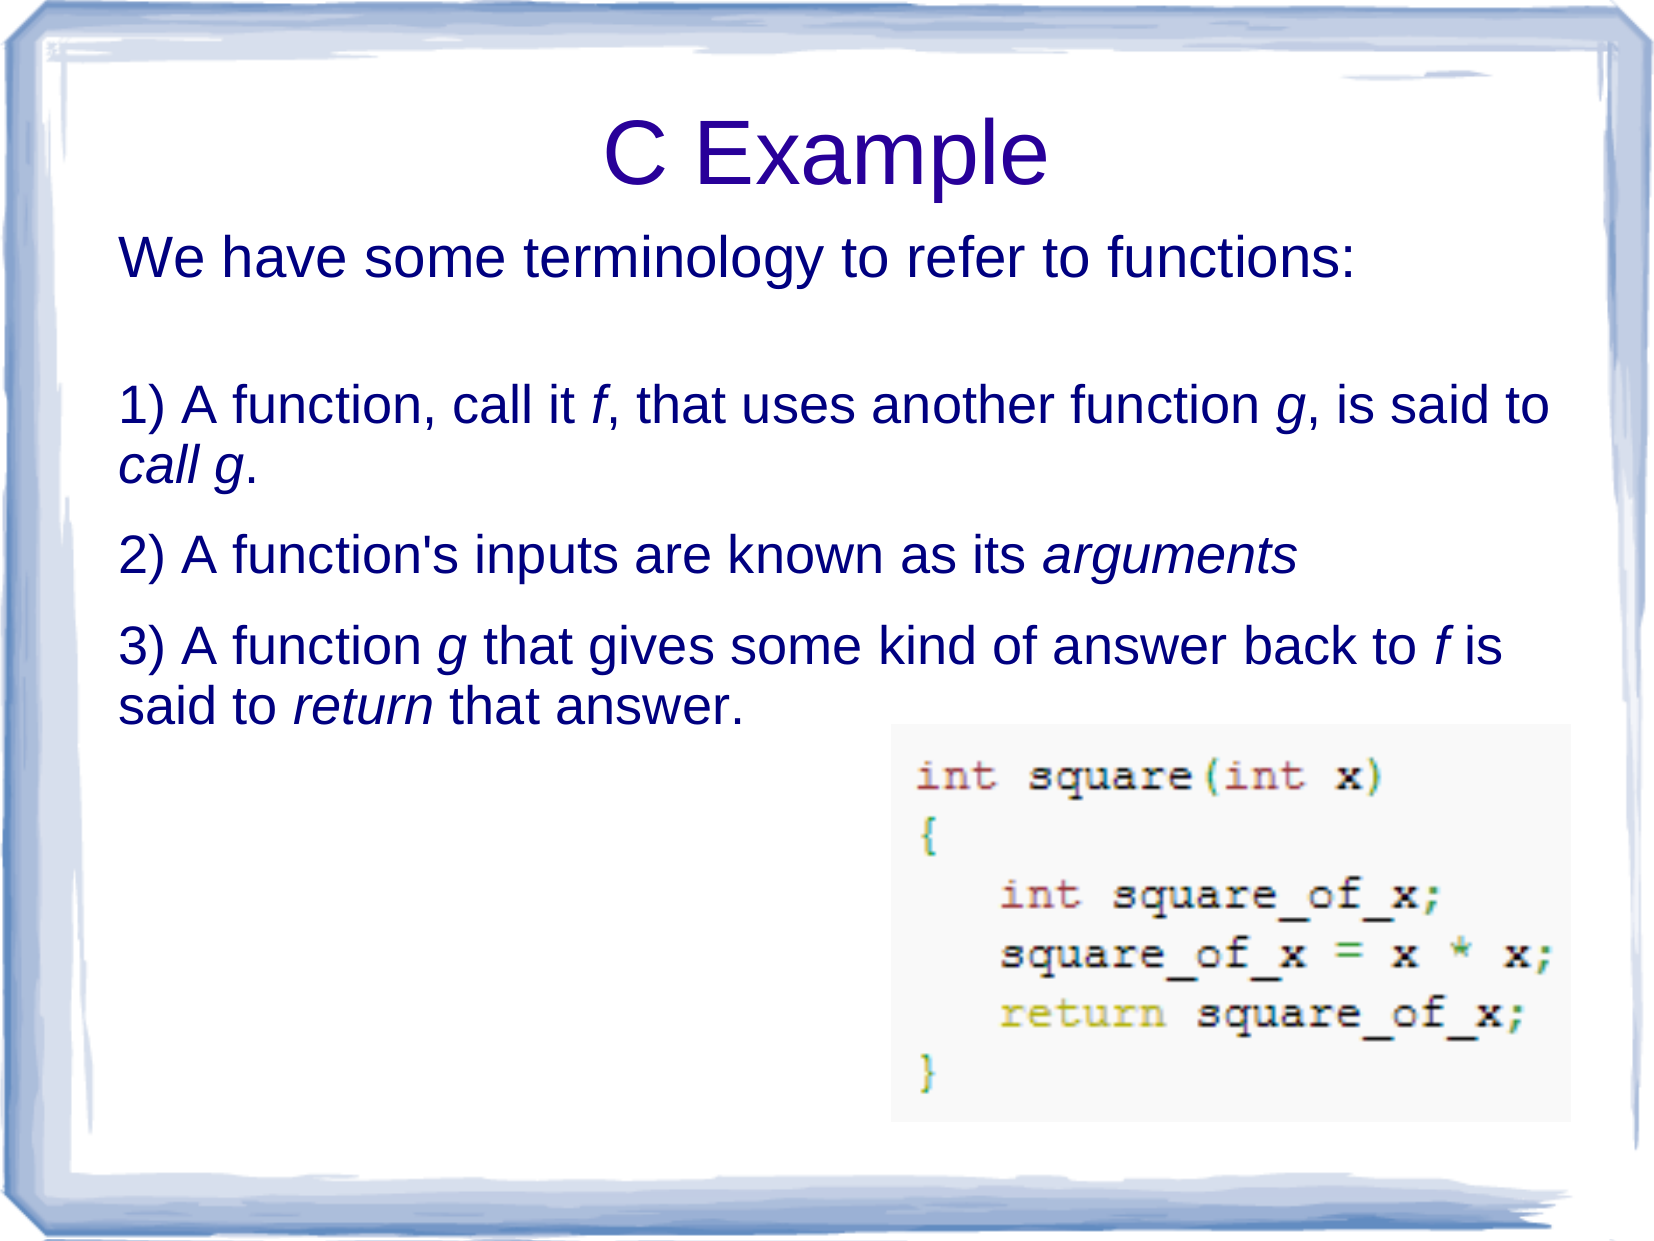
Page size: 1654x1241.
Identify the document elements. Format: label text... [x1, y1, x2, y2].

picture [0, 0, 1654, 1241]
title C Example [82, 56, 1571, 250]
list We have some terminology to refer to functions: 1) A function, call it f, that uses another function g, is said to call g. 2) A function's inputs are known as its arguments 3) A function g that gives some kind of answer back to f is said to return that answer. [118, 224, 1571, 890]
